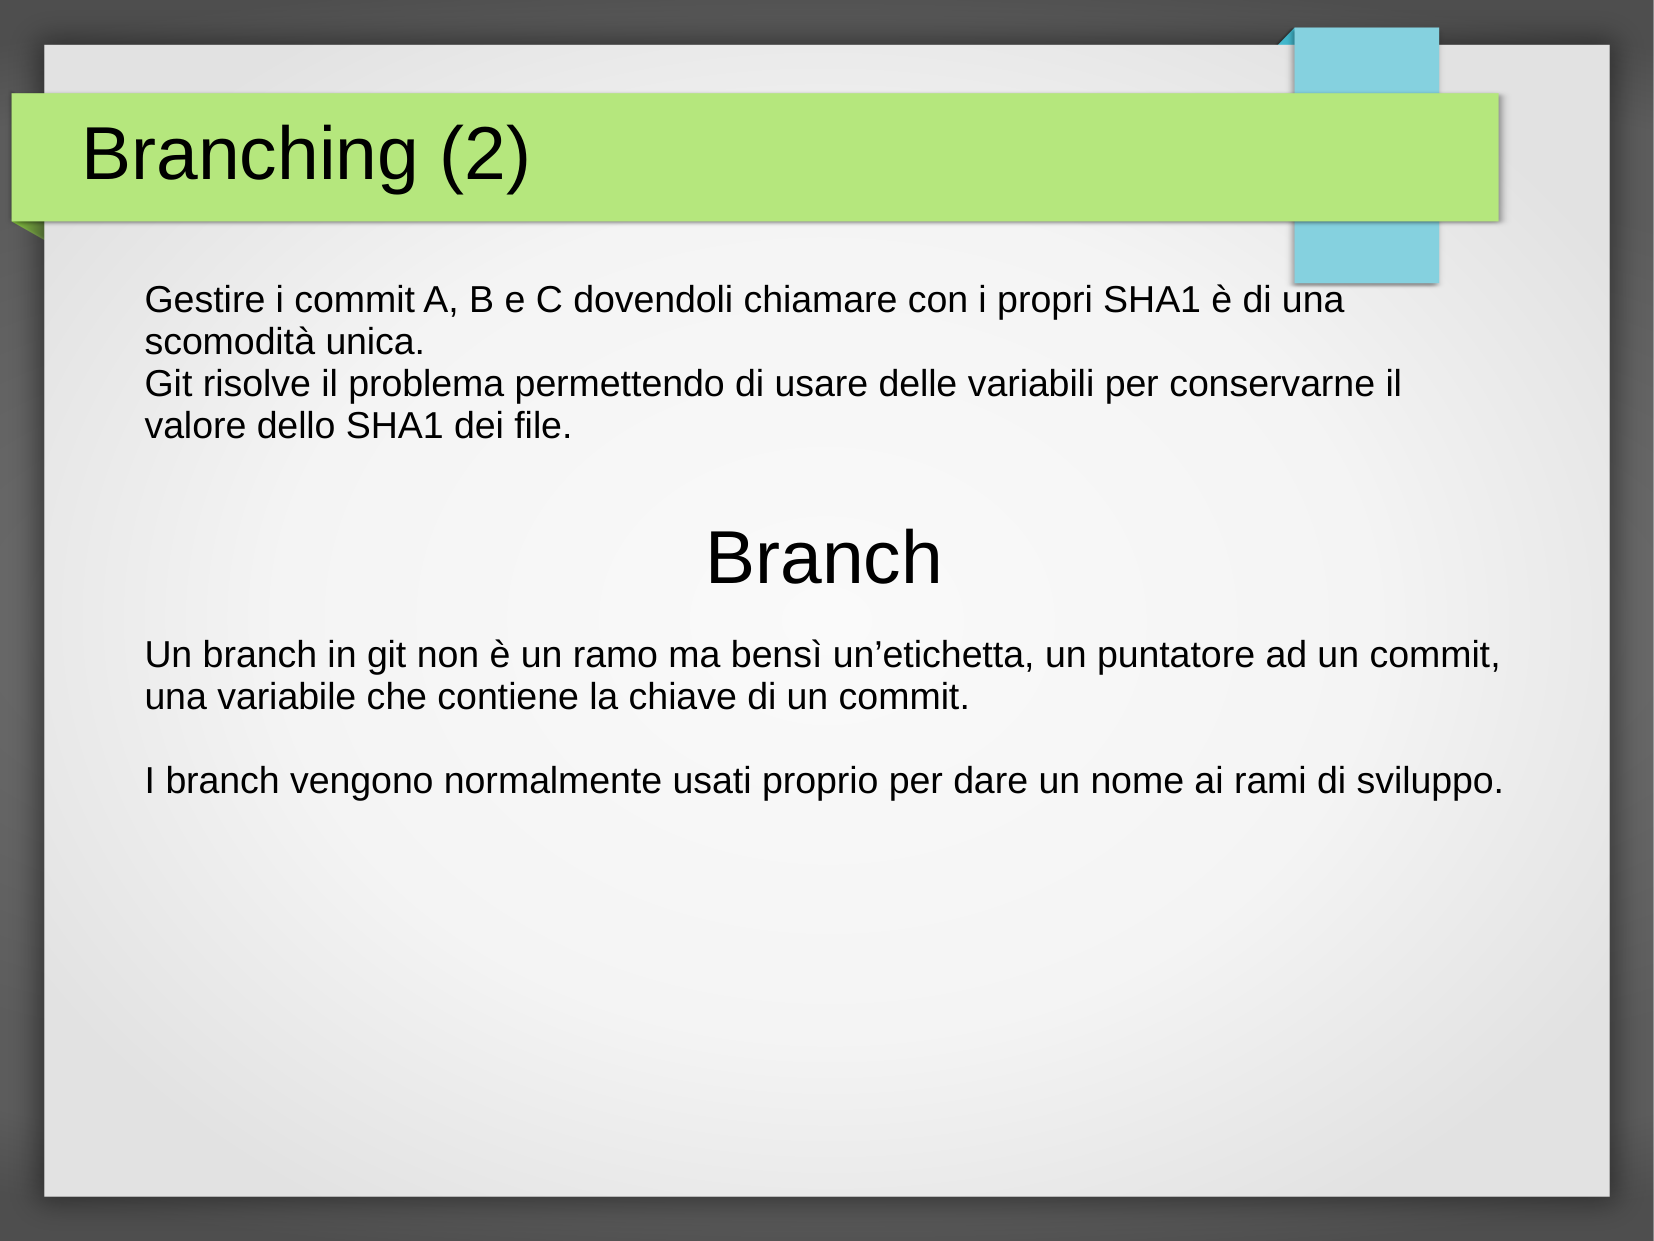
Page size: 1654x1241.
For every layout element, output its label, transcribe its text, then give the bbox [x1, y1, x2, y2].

text_box Gestire i commit A, B e C dovendoli chiamare con i propri SHA1 è di una scomodità unica. Git risolve il problema permettendo di usare delle variabili per conservarne il valore dello SHA1 dei file. [129, 271, 1512, 497]
title Branching (2) [81, 94, 1263, 213]
picture [0, 0, 1654, 1241]
text_box Branch [690, 507, 963, 607]
text_box Un branch in git non è un ramo ma bensì un’etichetta, un puntatore ad un commit, una variabile che contiene la chiave di un commit. I branch vengono normalmente usati proprio per dare un nome ai rami di sviluppo. [129, 625, 1560, 809]
